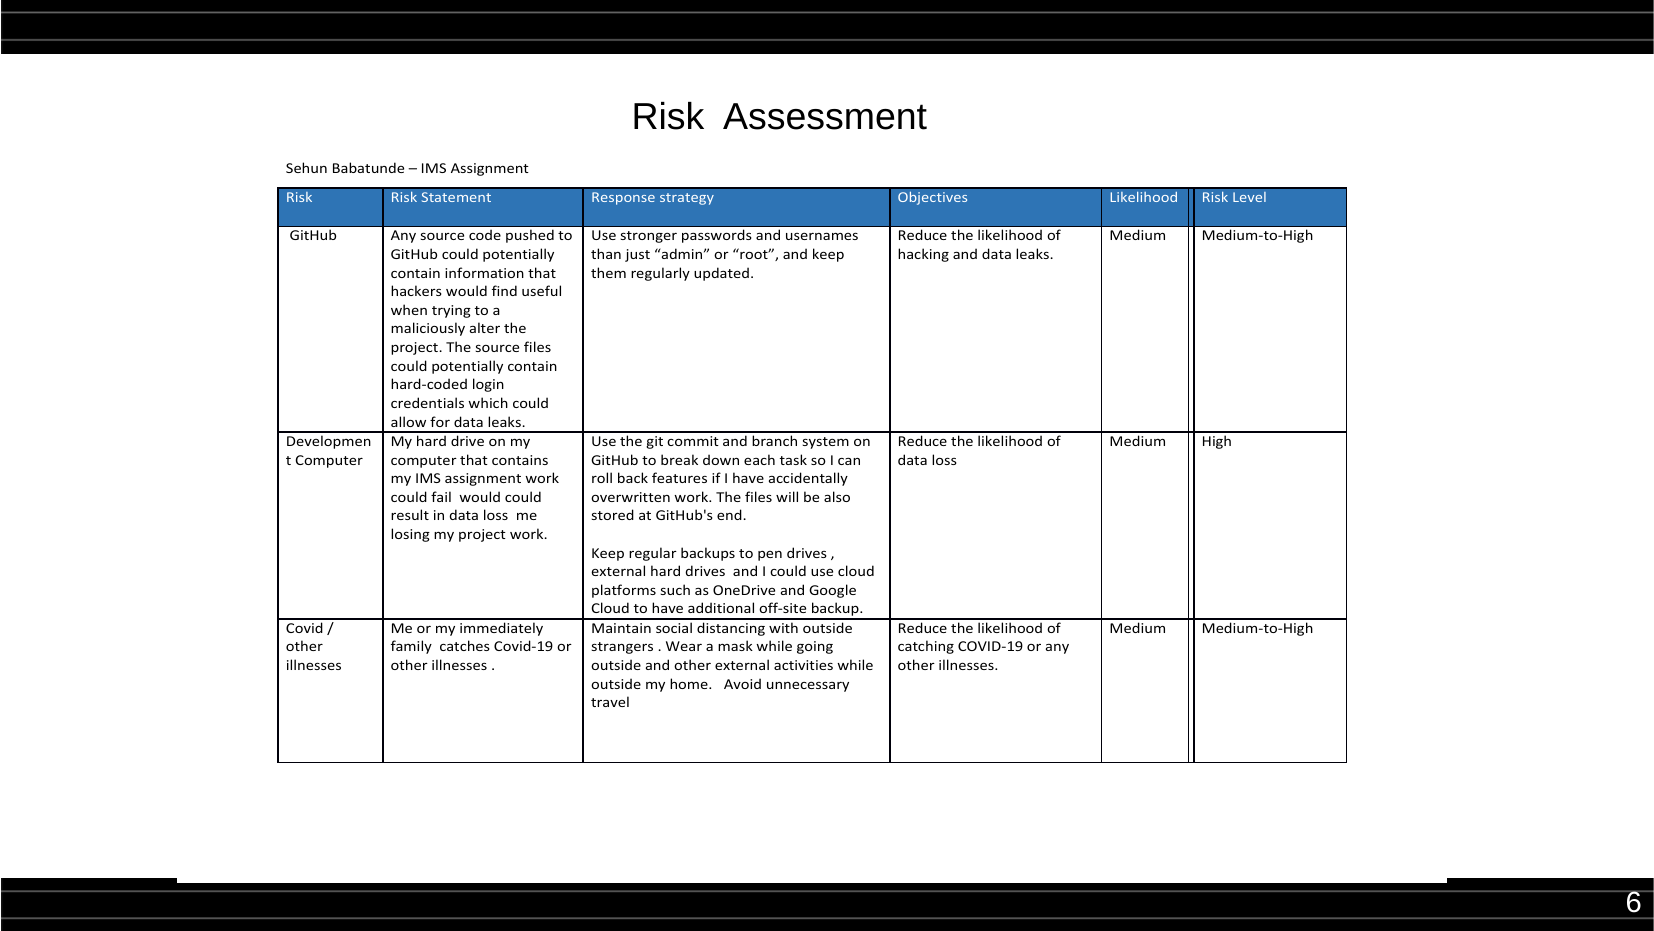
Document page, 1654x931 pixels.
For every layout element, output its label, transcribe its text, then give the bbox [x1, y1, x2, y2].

picture [1, 59, 1654, 931]
text_box Risk Assessment [354, 88, 1211, 146]
picture [1, 0, 1654, 54]
